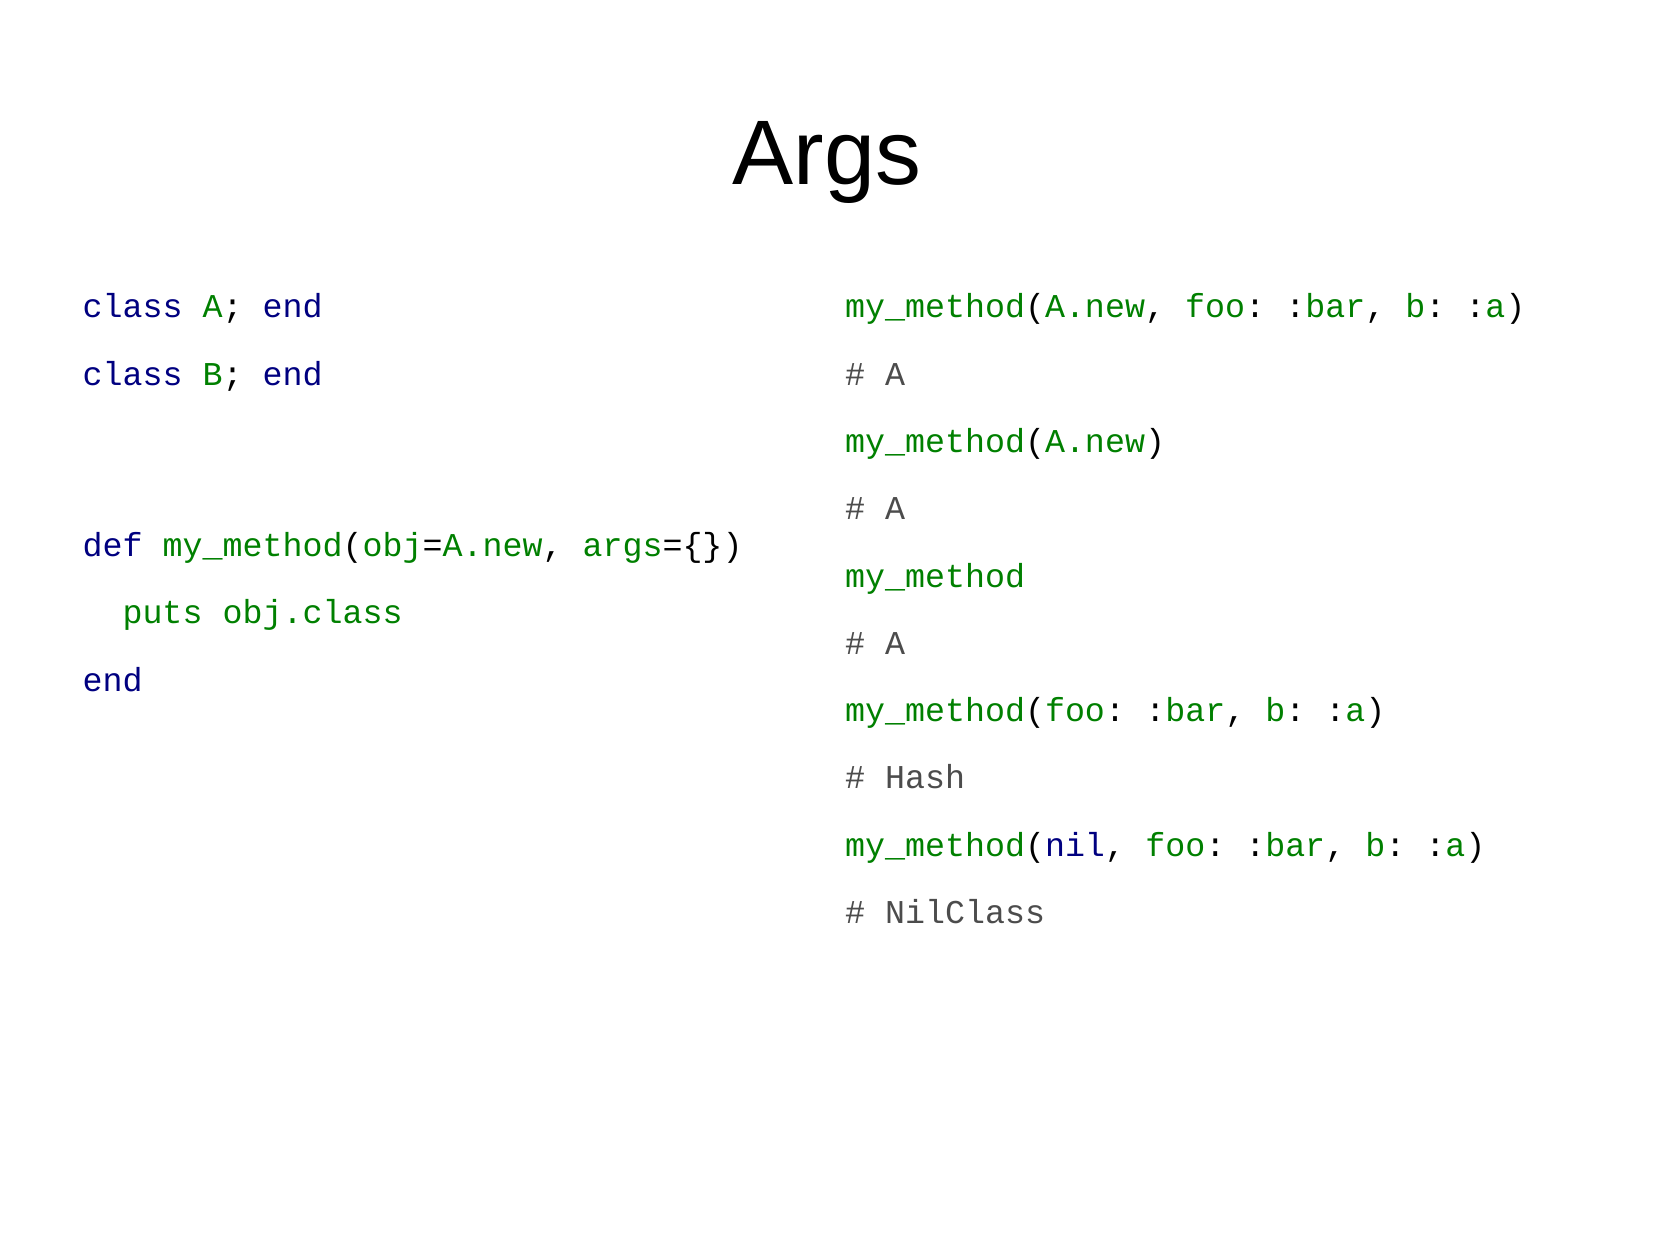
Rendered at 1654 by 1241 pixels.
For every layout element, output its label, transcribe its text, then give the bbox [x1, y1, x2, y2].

list my_method(A.new, foo: :bar, b: :a) # A my_method(A.new) # A my_method # A my_method(foo: :bar, b: :a) # Hash my_method(nil, foo: :bar, b: :a) # NilClass [845, 290, 1572, 1010]
list class A; end class B; end def my_method(obj=A.new, args={}) puts obj.class end [82, 290, 809, 1010]
title Args [82, 49, 1571, 257]
